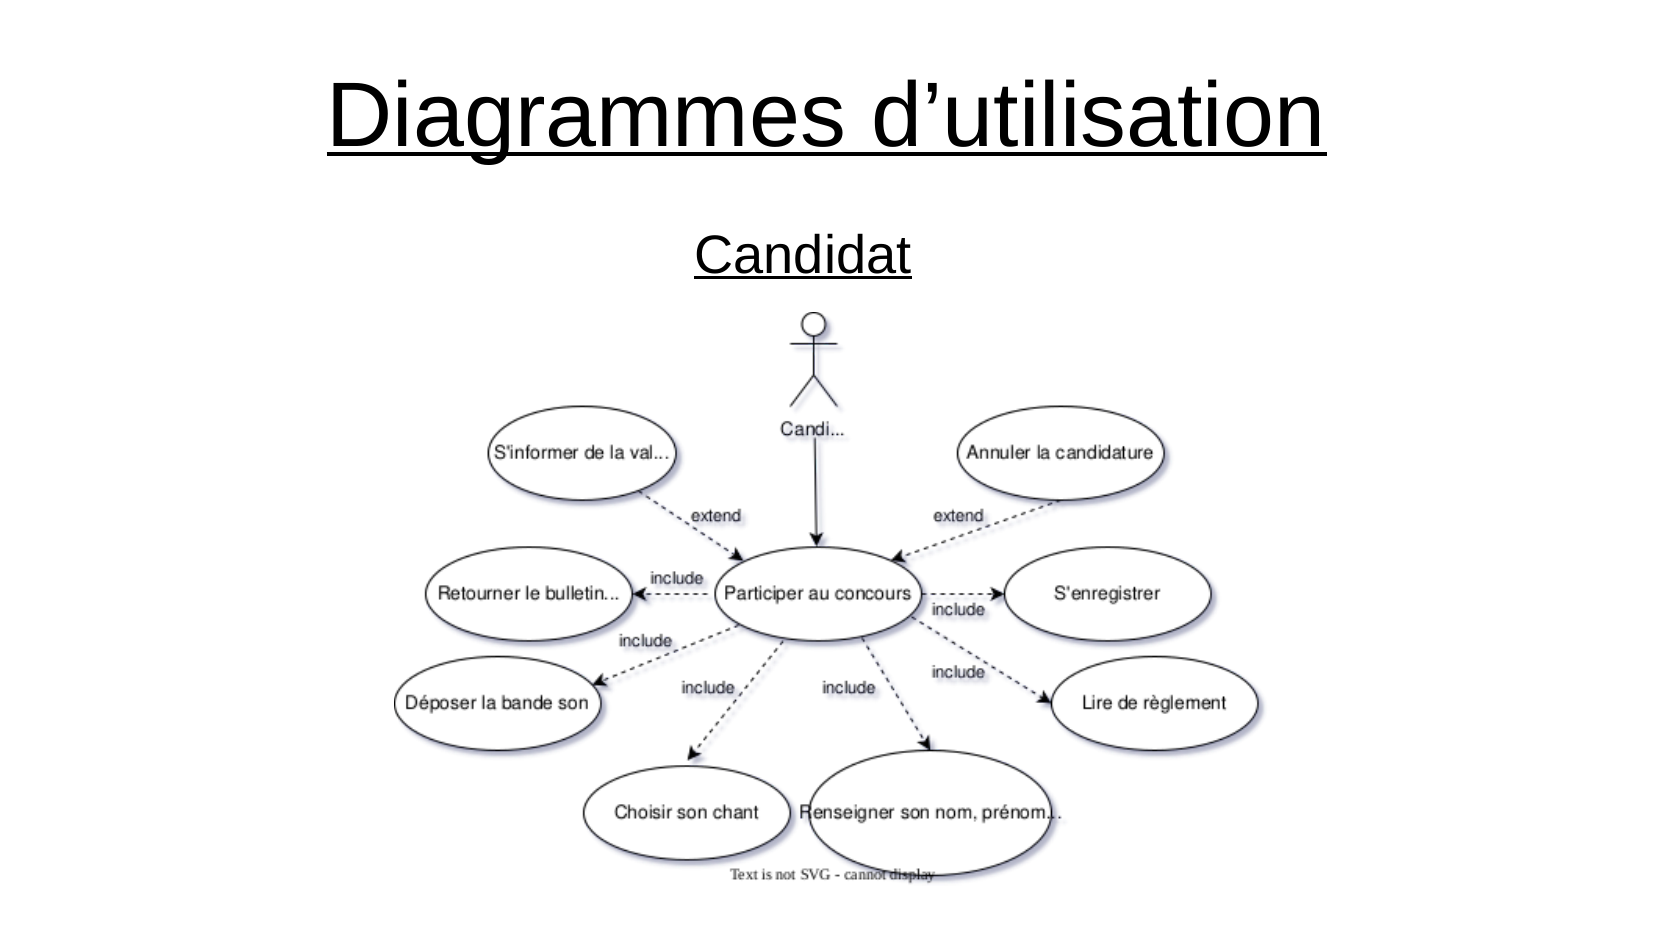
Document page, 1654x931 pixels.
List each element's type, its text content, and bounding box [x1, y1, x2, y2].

picture [394, 333, 1270, 886]
title Diagrammes d’utilisation [82, 37, 1571, 193]
title Candidat [59, 177, 1548, 333]
